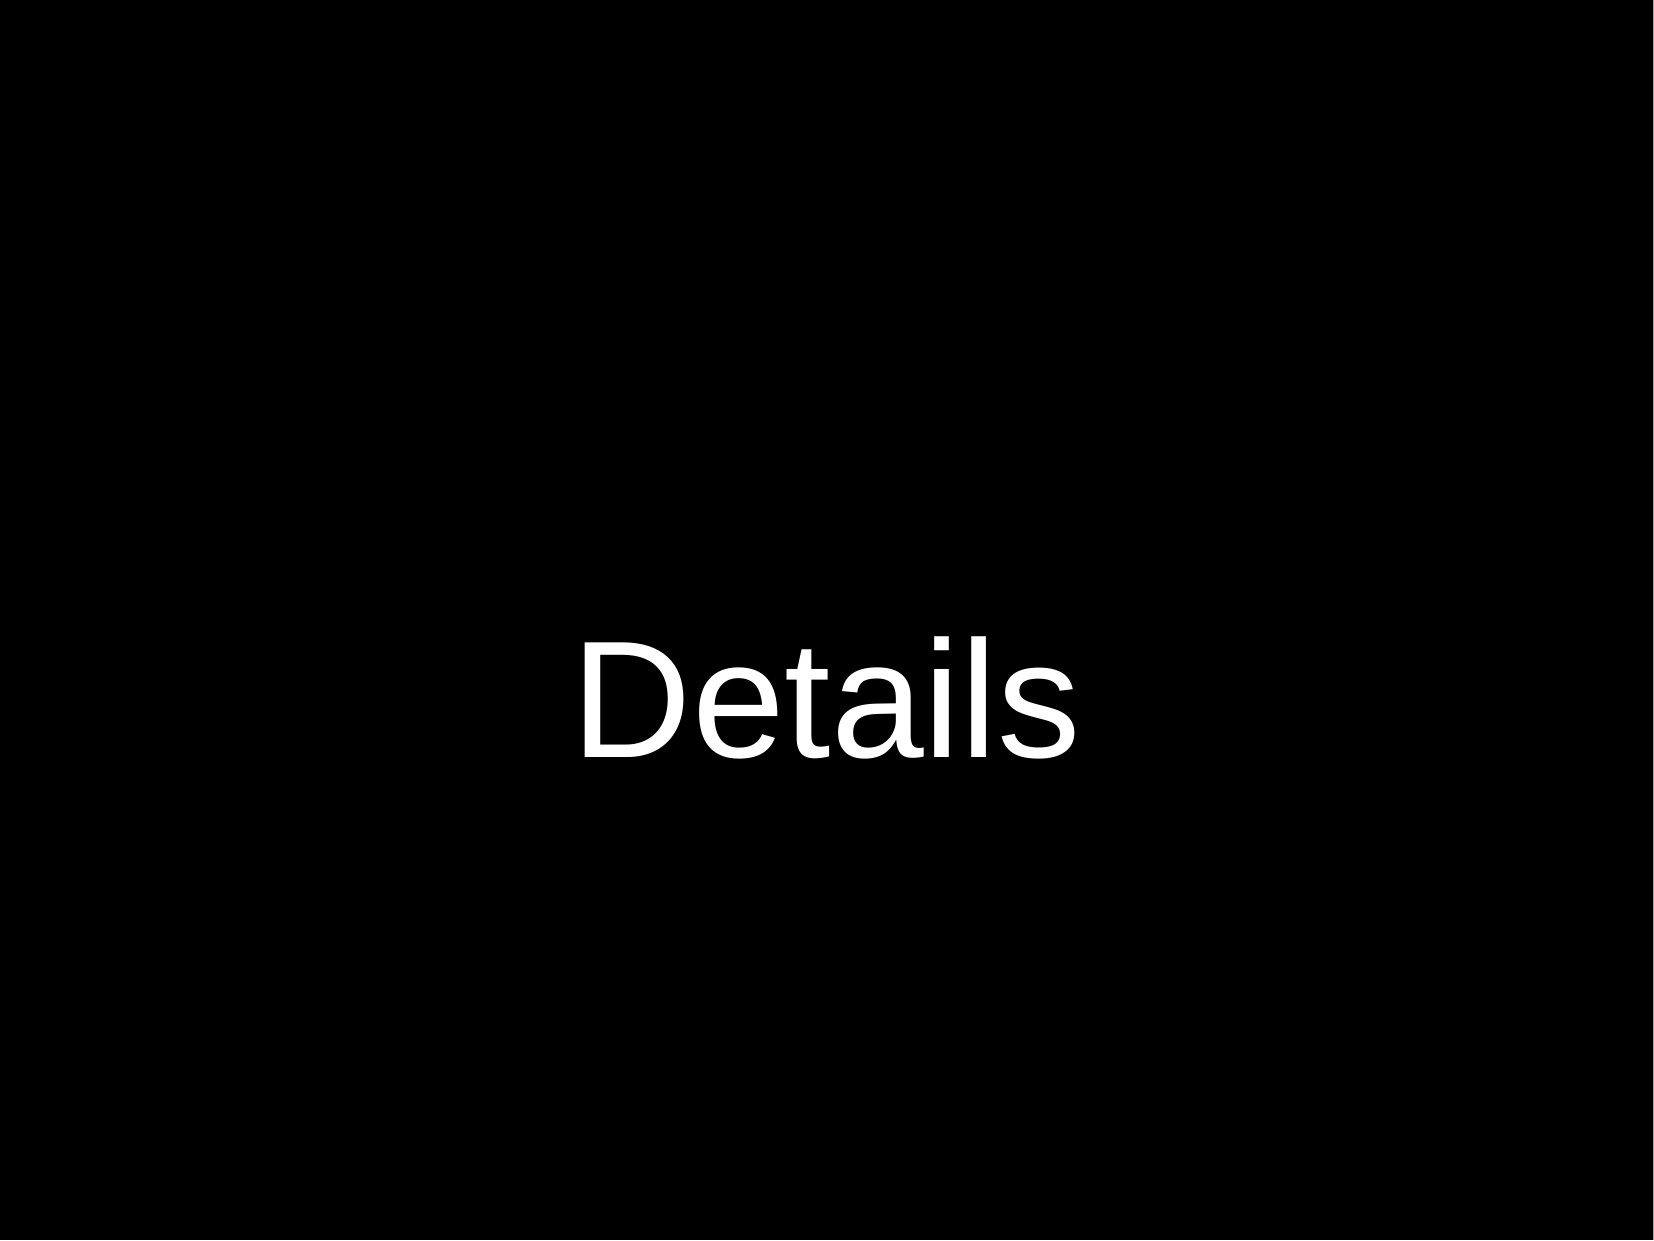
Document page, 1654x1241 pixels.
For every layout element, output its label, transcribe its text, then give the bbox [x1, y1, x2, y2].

subtitle Details [82, 297, 1571, 1102]
